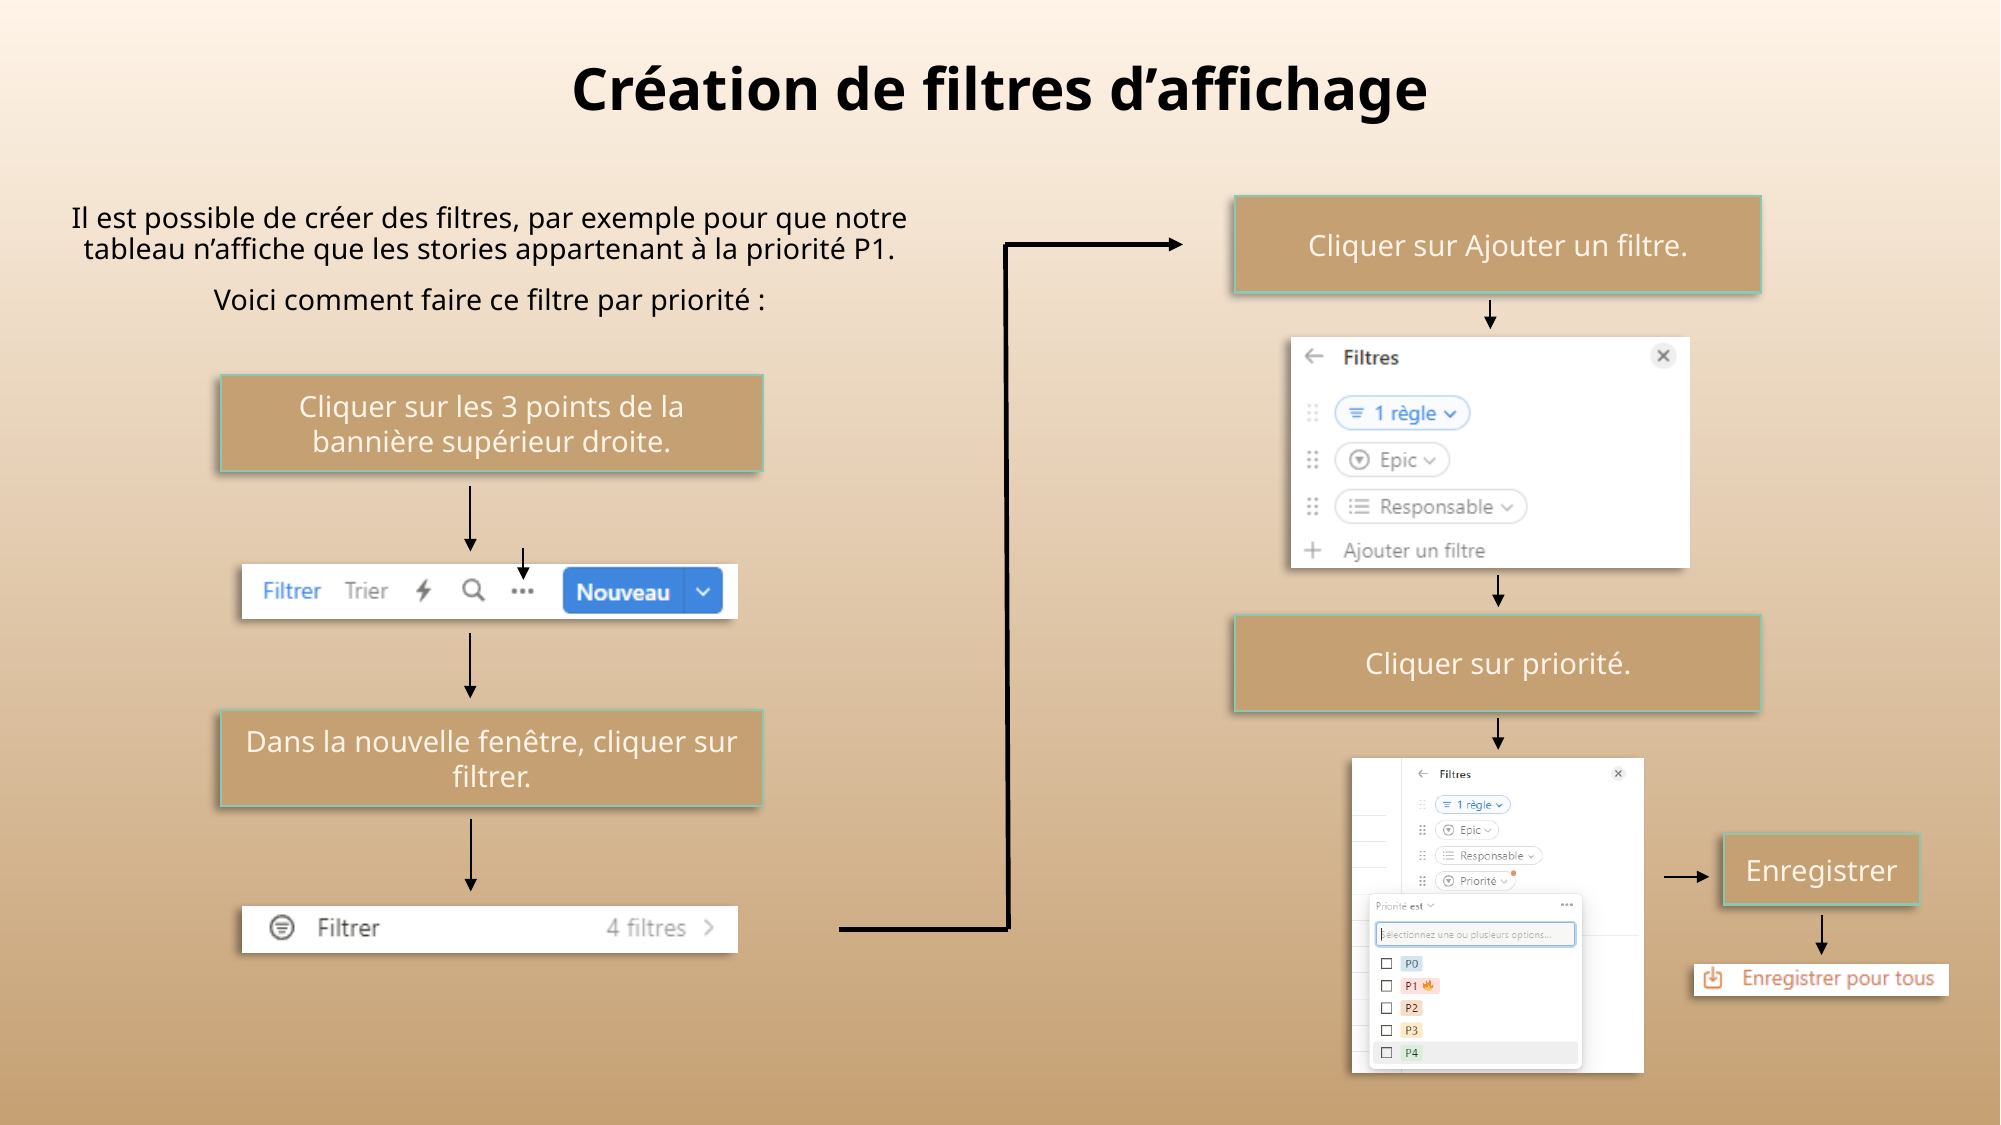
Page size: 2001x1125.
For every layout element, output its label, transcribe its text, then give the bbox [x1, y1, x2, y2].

picture [1694, 964, 1949, 996]
title Création de filtres d’affichage [249, 25, 1750, 131]
picture [1352, 758, 1644, 1073]
text_box Dans la nouvelle fenêtre, cliquer sur filtrer. [220, 710, 764, 807]
text_box Cliquer sur Ajouter un filtre. [1235, 196, 1762, 293]
text_box Cliquer sur priorité. [1235, 614, 1762, 711]
picture [1291, 337, 1690, 568]
text_box Enregistrer [1723, 834, 1920, 905]
subtitle Il est possible de créer des filtres, par exemple pour que notre tableau n’affiche que les stories appartenant à la priorité P1. Voici comment faire ce filtre par priorité : [53, 196, 928, 329]
picture [242, 564, 738, 619]
text_box Cliquer sur les 3 points de la bannière supérieur droite. [220, 375, 764, 472]
picture [242, 906, 738, 953]
